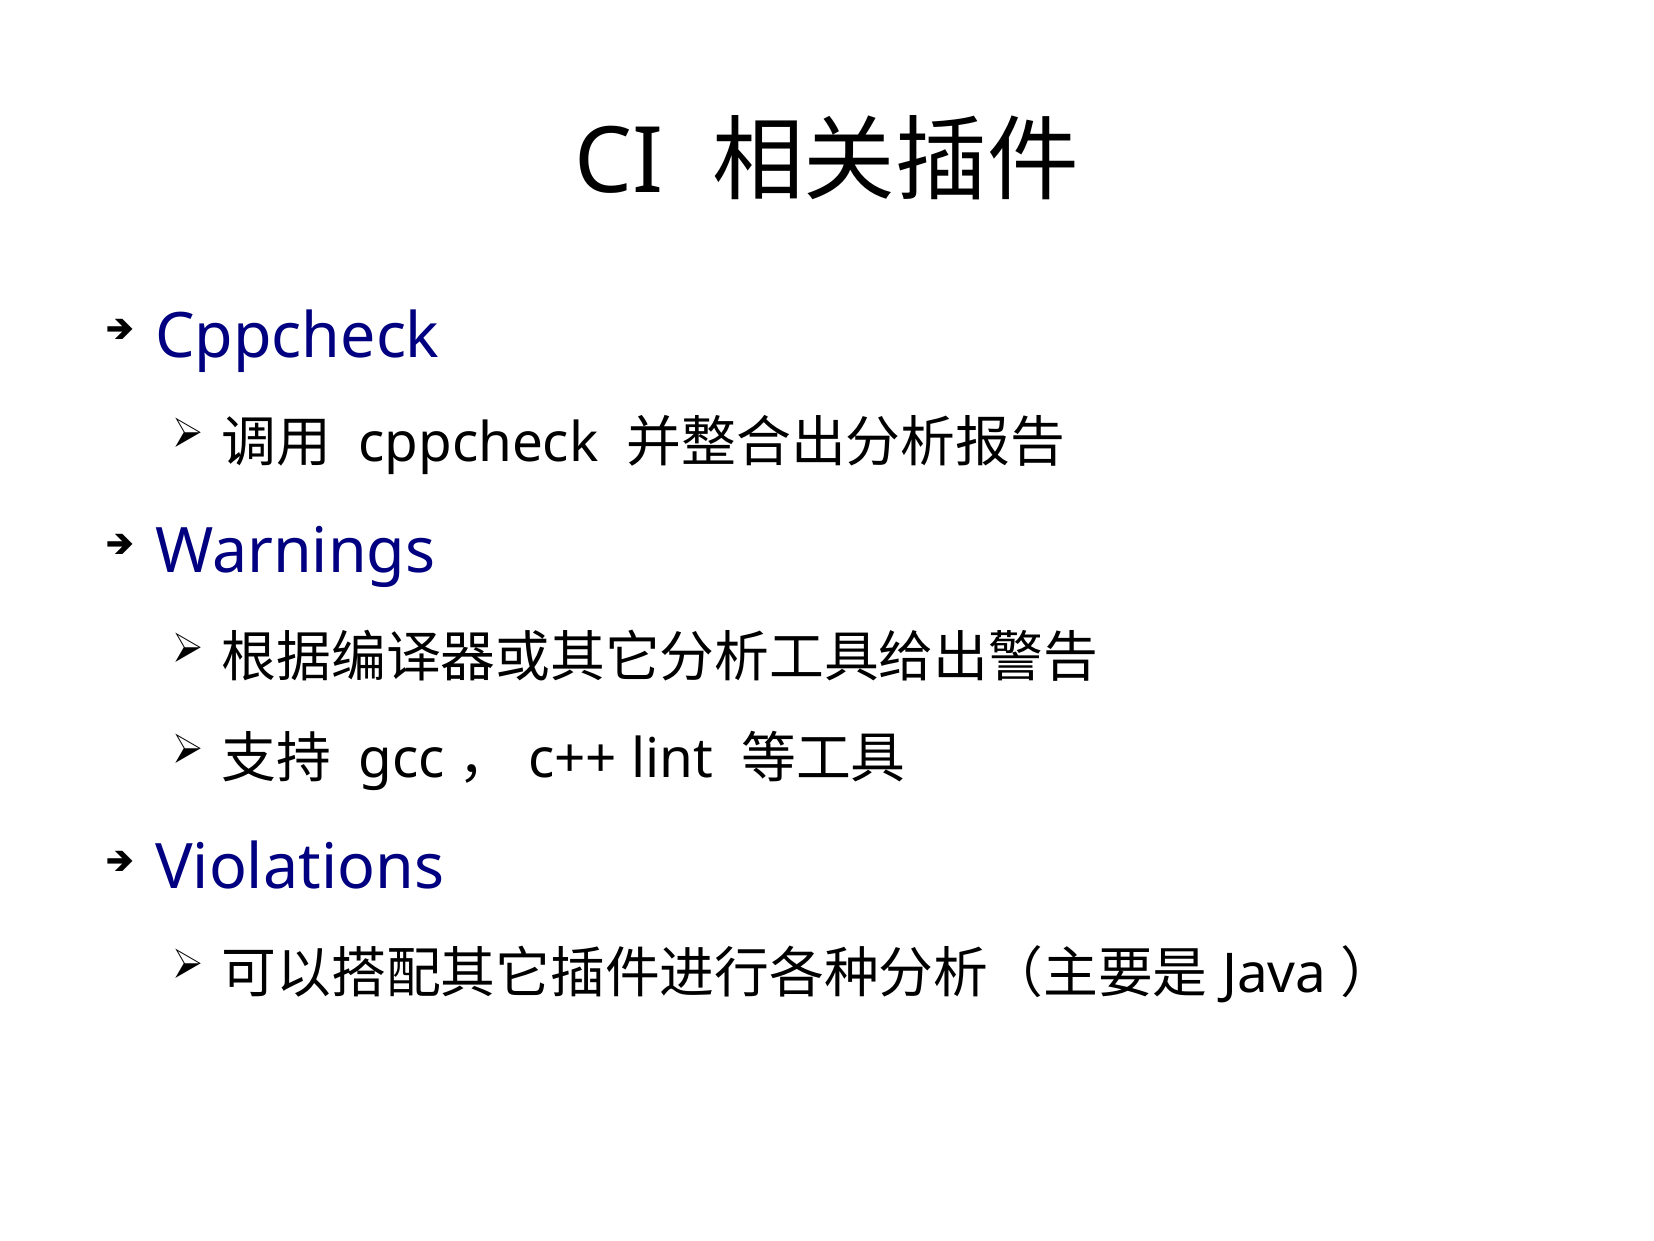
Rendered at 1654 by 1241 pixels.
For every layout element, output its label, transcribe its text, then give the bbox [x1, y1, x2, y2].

list Cppcheck 调用 cppcheck 并整合出分析报告 Warnings 根据编译器或其它分析工具给出警告 支持 gcc，c++ lint 等工具 Violations 可以搭配其它插件进行各种分析（主要是Java） [88, 290, 1577, 1010]
title CI 相关插件 [82, 49, 1571, 257]
